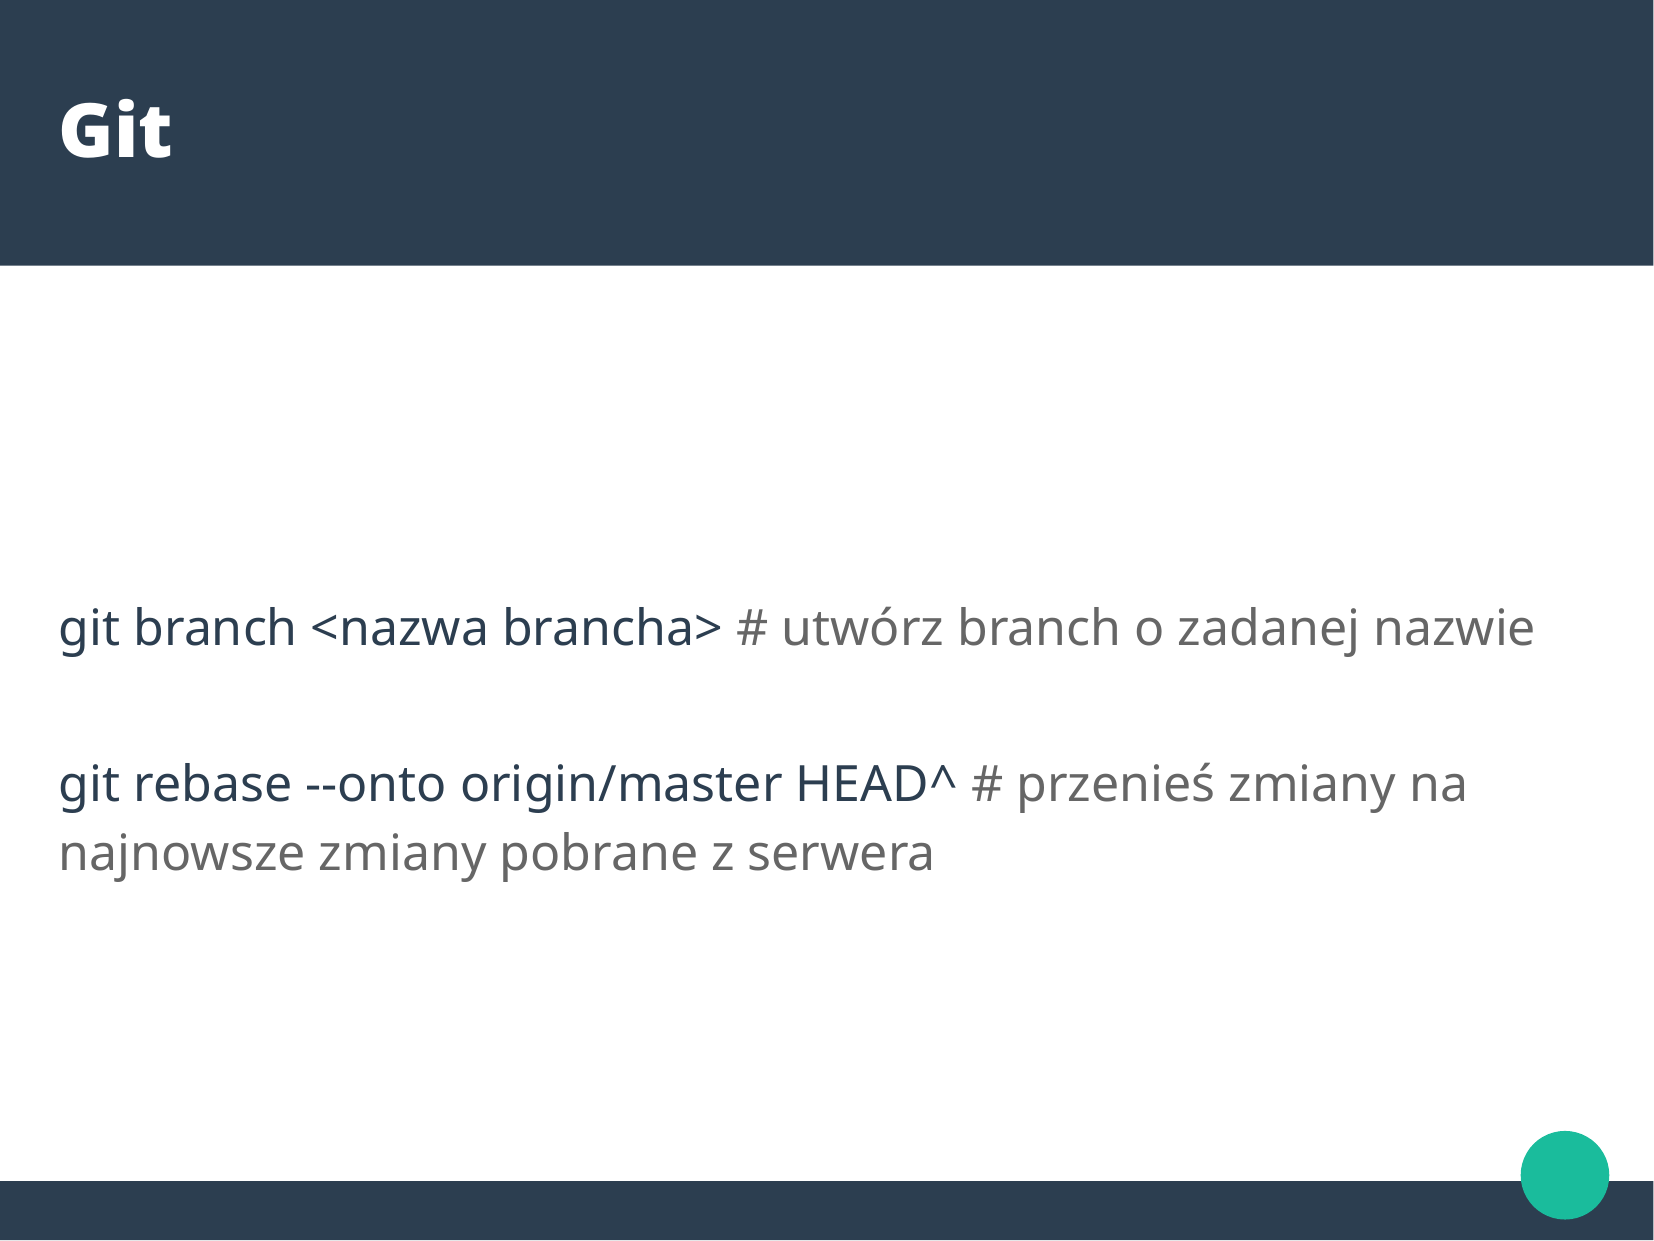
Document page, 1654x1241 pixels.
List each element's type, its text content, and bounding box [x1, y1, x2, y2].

title Git [59, 24, 1595, 232]
subtitle git branch <nazwa brancha> # utwórz branch o zadanej nazwie git rebase --onto origin/master HEAD^ # przenieś zmiany na najnowsze zmiany pobrane z serwera [59, 324, 1595, 1152]
